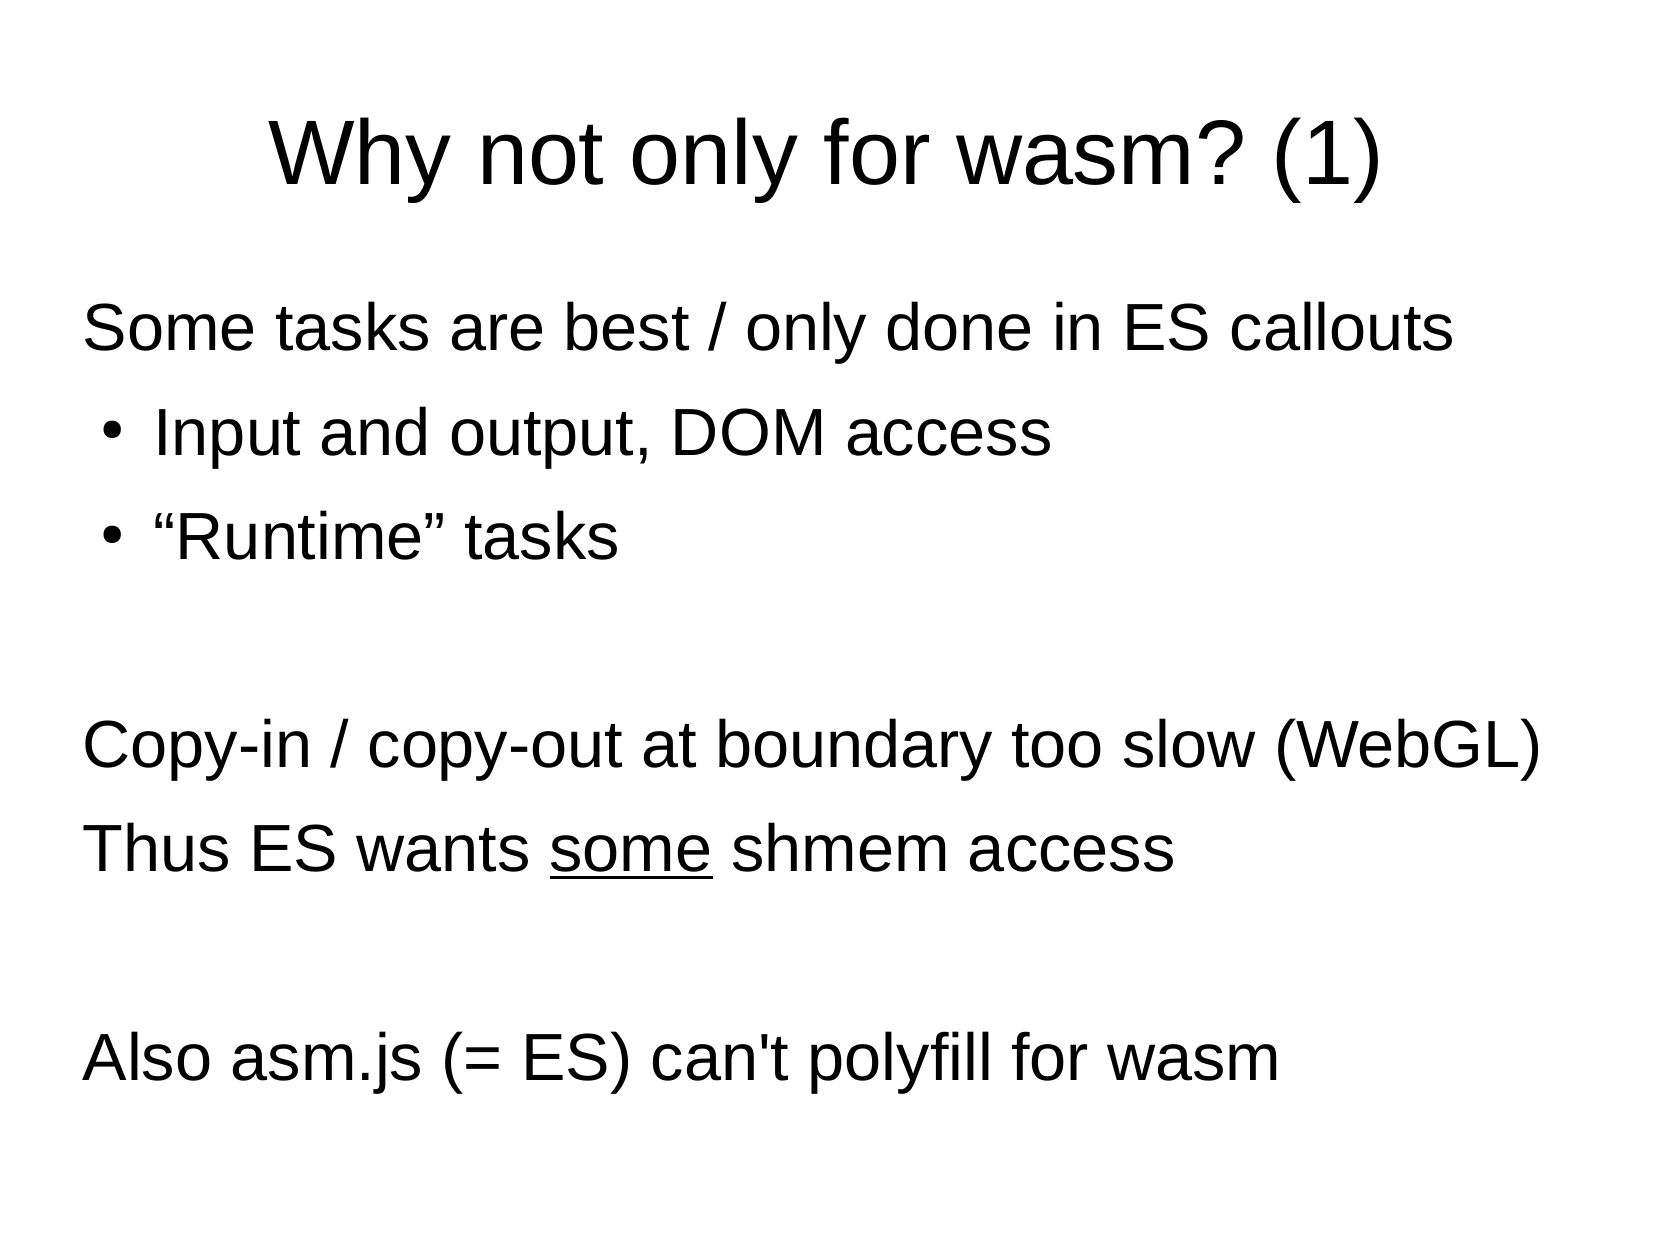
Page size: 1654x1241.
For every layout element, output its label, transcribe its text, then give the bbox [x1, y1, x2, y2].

title Why not only for wasm? (1) [82, 49, 1571, 257]
list Some tasks are best / only done in ES callouts Input and output, DOM access “Runtime” tasks Copy-in / copy-out at boundary too slow (WebGL) Thus ES wants some shmem access Also asm.js (= ES) can't polyfill for wasm [82, 290, 1571, 1093]
